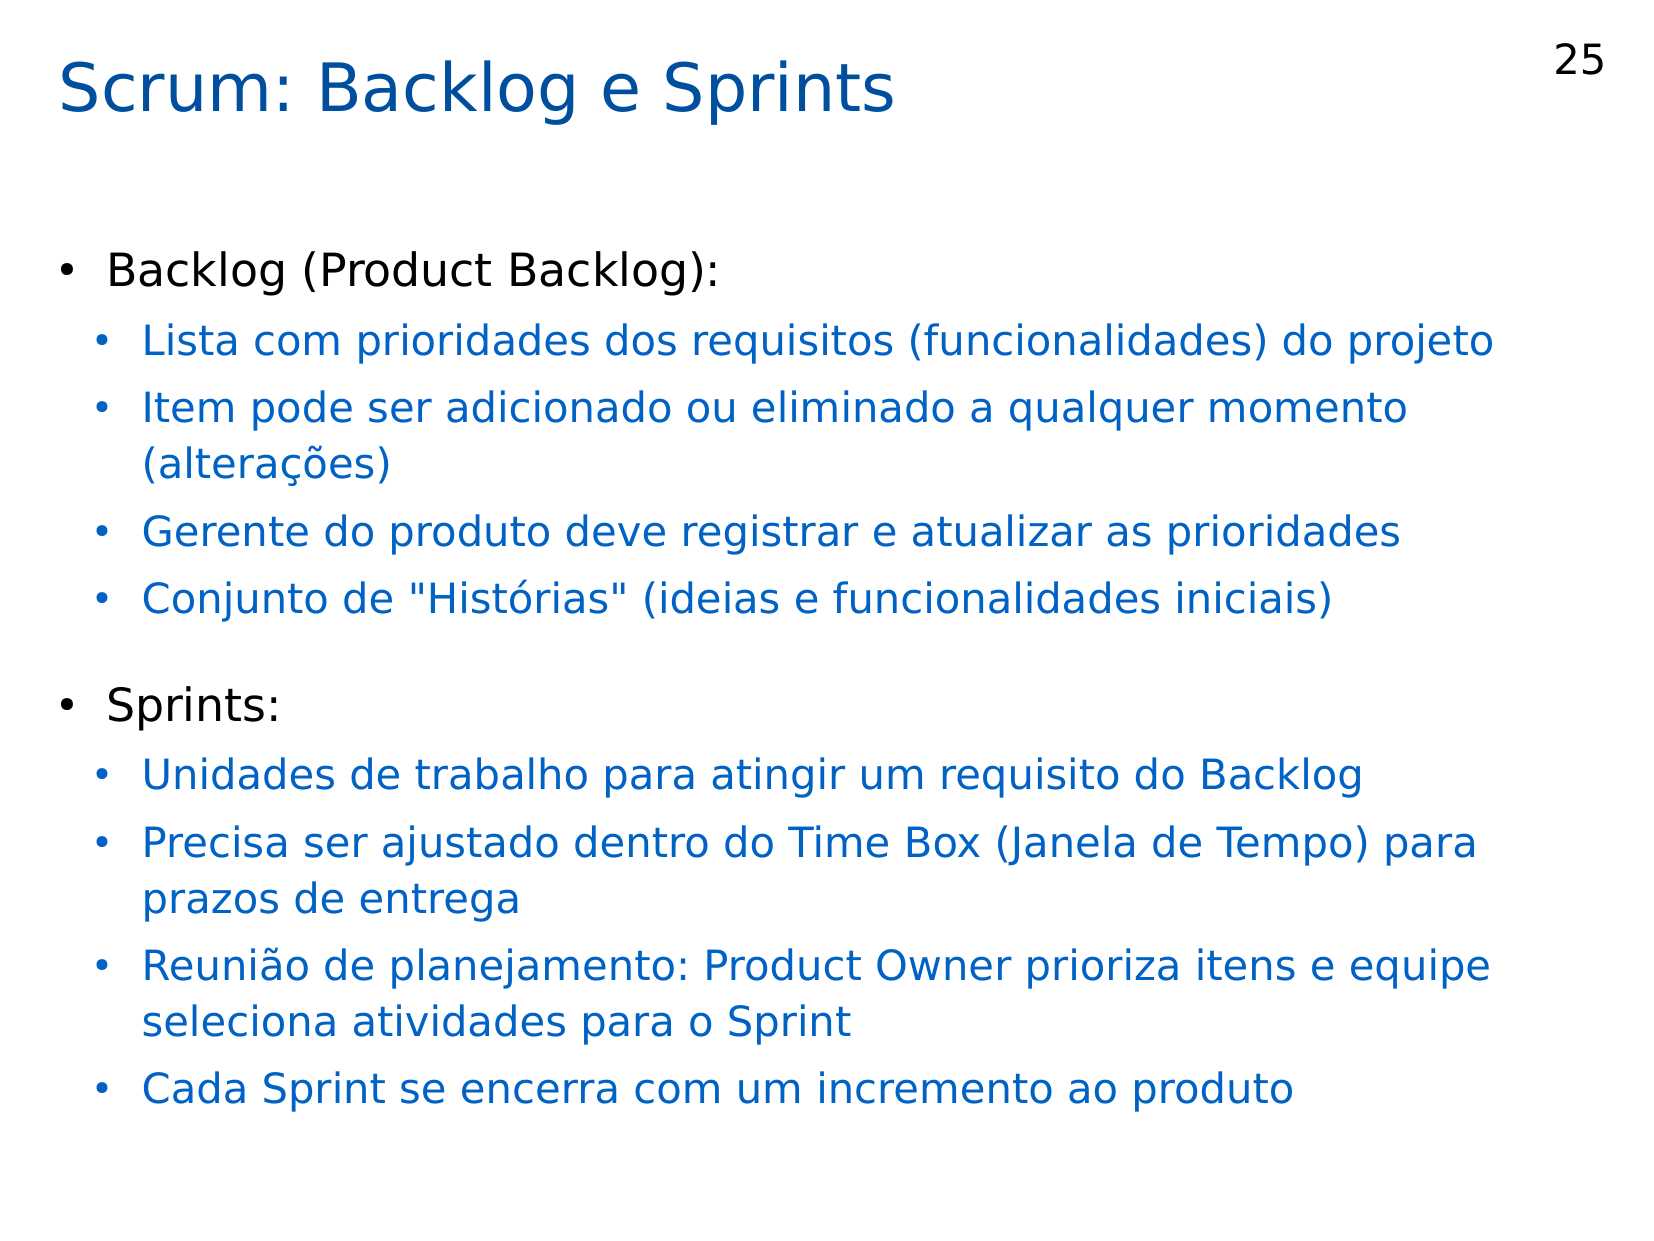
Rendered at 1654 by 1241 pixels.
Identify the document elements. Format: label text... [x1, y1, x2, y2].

list Backlog (Product Backlog): Lista com prioridades dos requisitos (funcionalidades) do projeto Item pode ser adicionado ou eliminado a qualquer momento (alterações) Gerente do produto deve registrar e atualizar as prioridades Conjunto de "Histórias" (ideias e funcionalidades iniciais) Sprints: Unidades de trabalho para atingir um requisito do Backlog Precisa ser ajustado dentro do Time Box (Janela de Tempo) para prazos de entrega Reunião de planejamento: Product Owner prioriza itens e equipe seleciona atividades para o Sprint Cada Sprint se encerra com um incremento ao produto [59, 236, 1595, 1211]
title Scrum: Backlog e Sprints [59, 29, 1506, 148]
